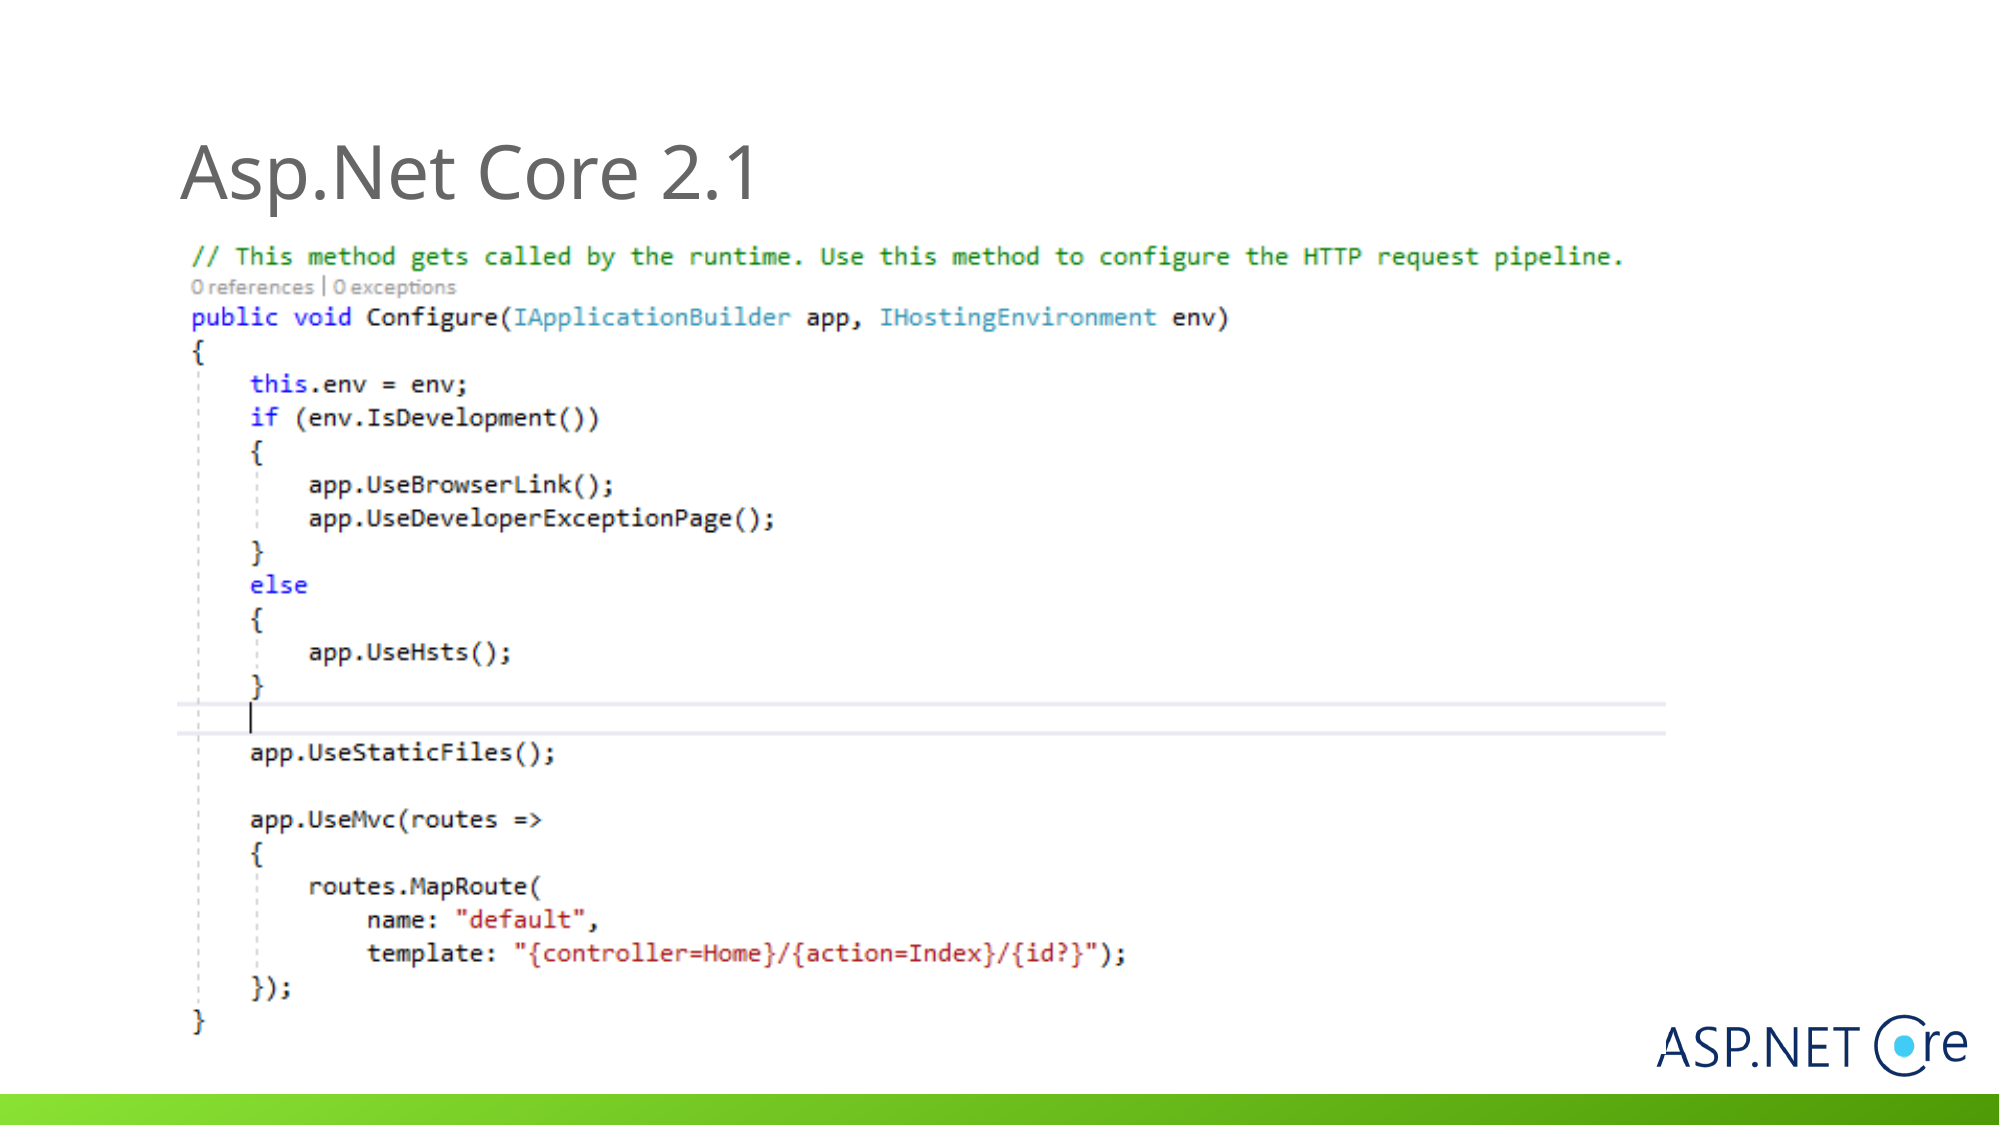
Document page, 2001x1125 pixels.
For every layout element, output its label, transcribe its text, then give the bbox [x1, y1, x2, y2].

picture [177, 236, 1985, 1091]
text_box [0, 1094, 2000, 1125]
text_box Asp.Net Core 2.1 [165, 93, 1439, 249]
